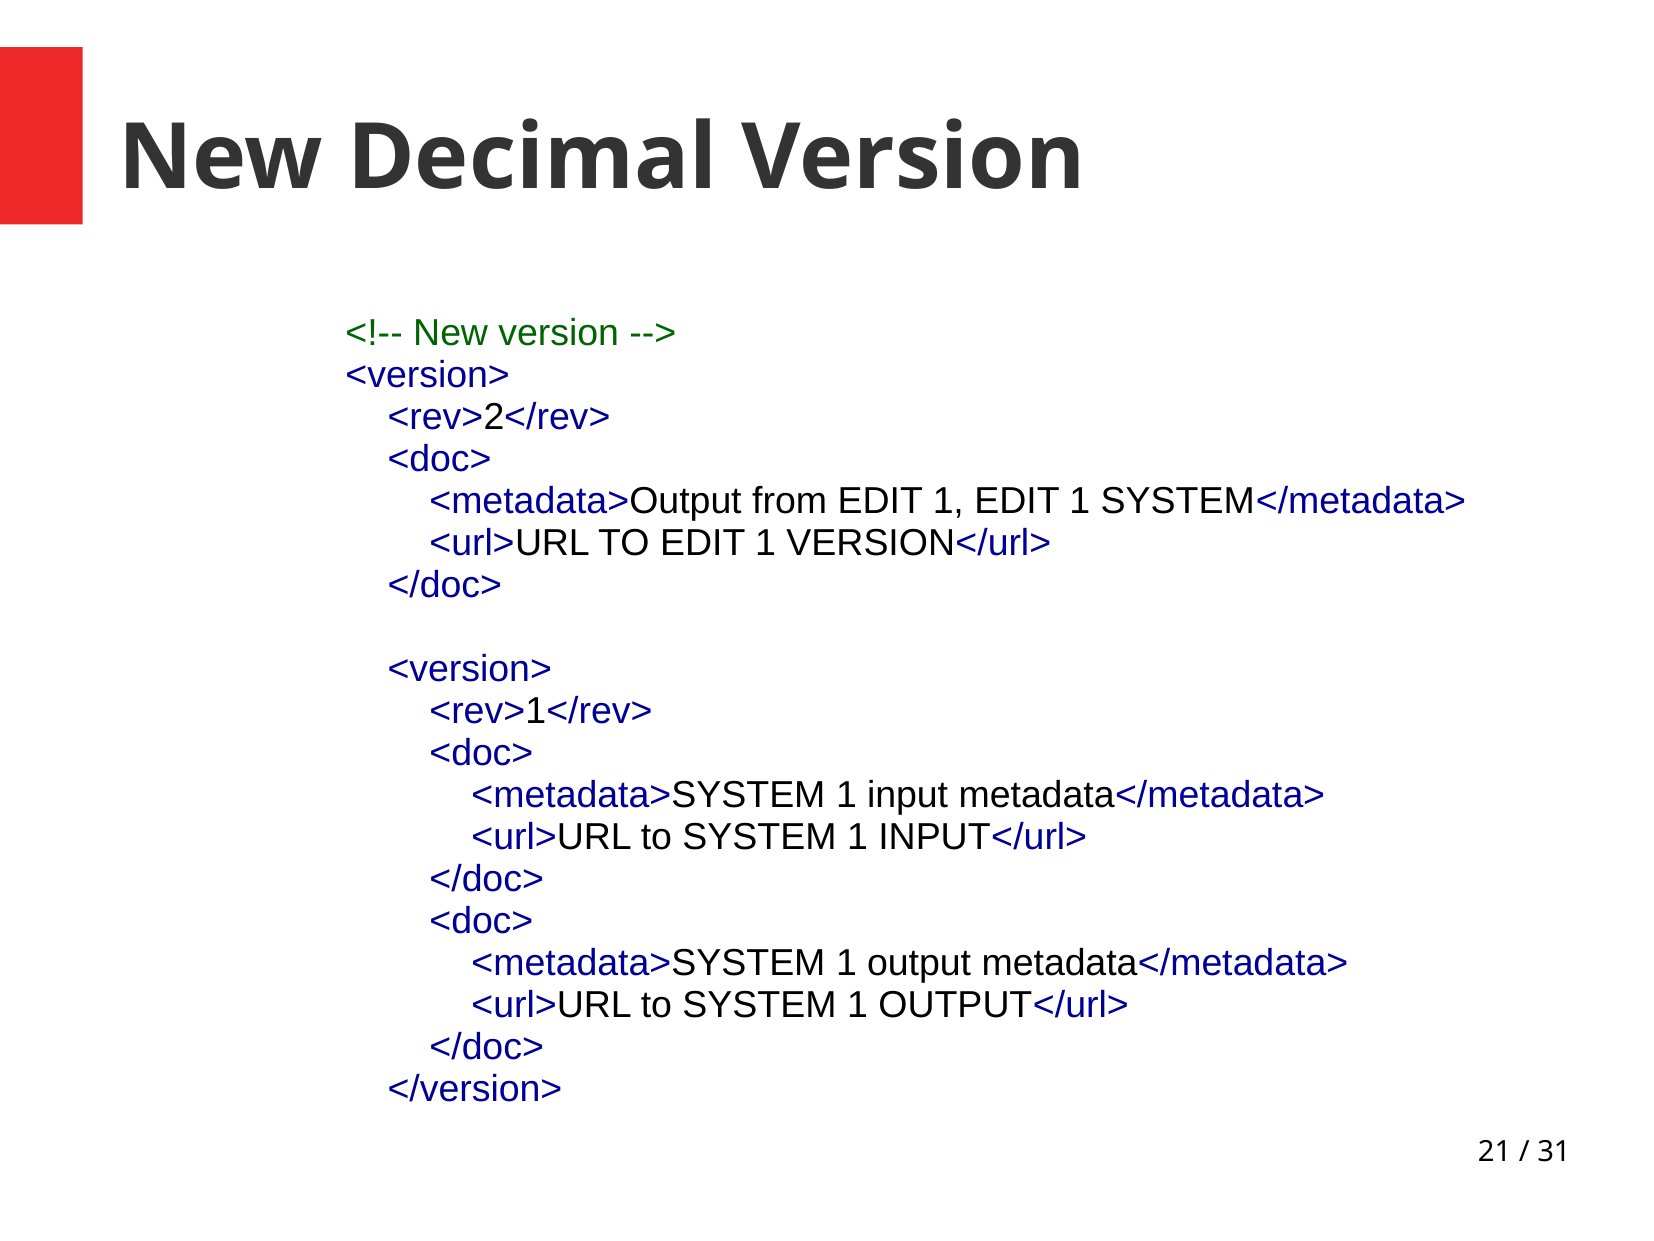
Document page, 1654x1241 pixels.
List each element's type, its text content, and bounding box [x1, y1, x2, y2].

title New Decimal Version [118, 49, 1571, 257]
text_box <!-- New version --> <version> <rev>2</rev> <doc> <metadata>Output from EDIT 1, EDIT 1 SYSTEM</metadata> <url>URL TO EDIT 1 VERSION</url> </doc> <version> <rev>1</rev> <doc> <metadata>SYSTEM 1 input metadata</metadata> <url>URL to SYSTEM 1 INPUT</url> </doc> <doc> <metadata>SYSTEM 1 output metadata</metadata> <url>URL to SYSTEM 1 OUTPUT</url> </doc> </version> [204, 303, 1482, 1159]
